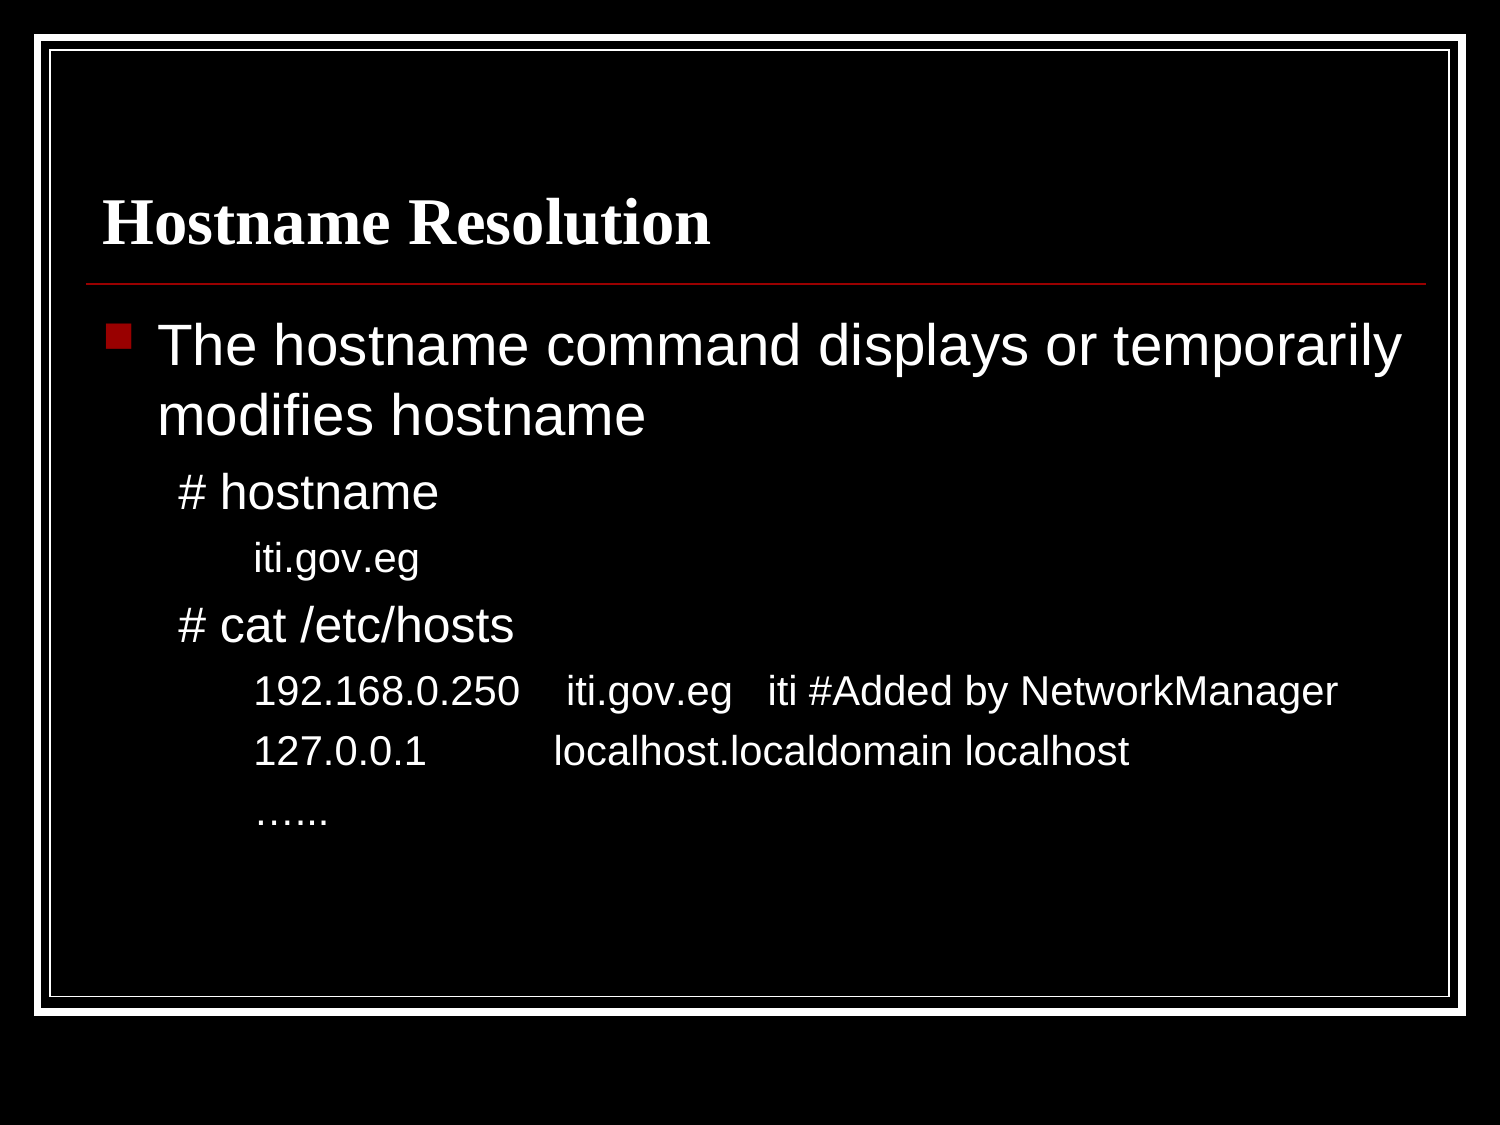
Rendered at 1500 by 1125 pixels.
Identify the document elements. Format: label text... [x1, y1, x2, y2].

title Hostname Resolution [87, 76, 1426, 265]
list The hostname command displays or temporarily modifies hostname # hostname iti.gov.eg # cat /etc/hosts 192.168.0.250 iti.gov.eg iti #Added by NetworkManager 127.0.0.1 localhost.localdomain localhost …... [87, 299, 1426, 963]
